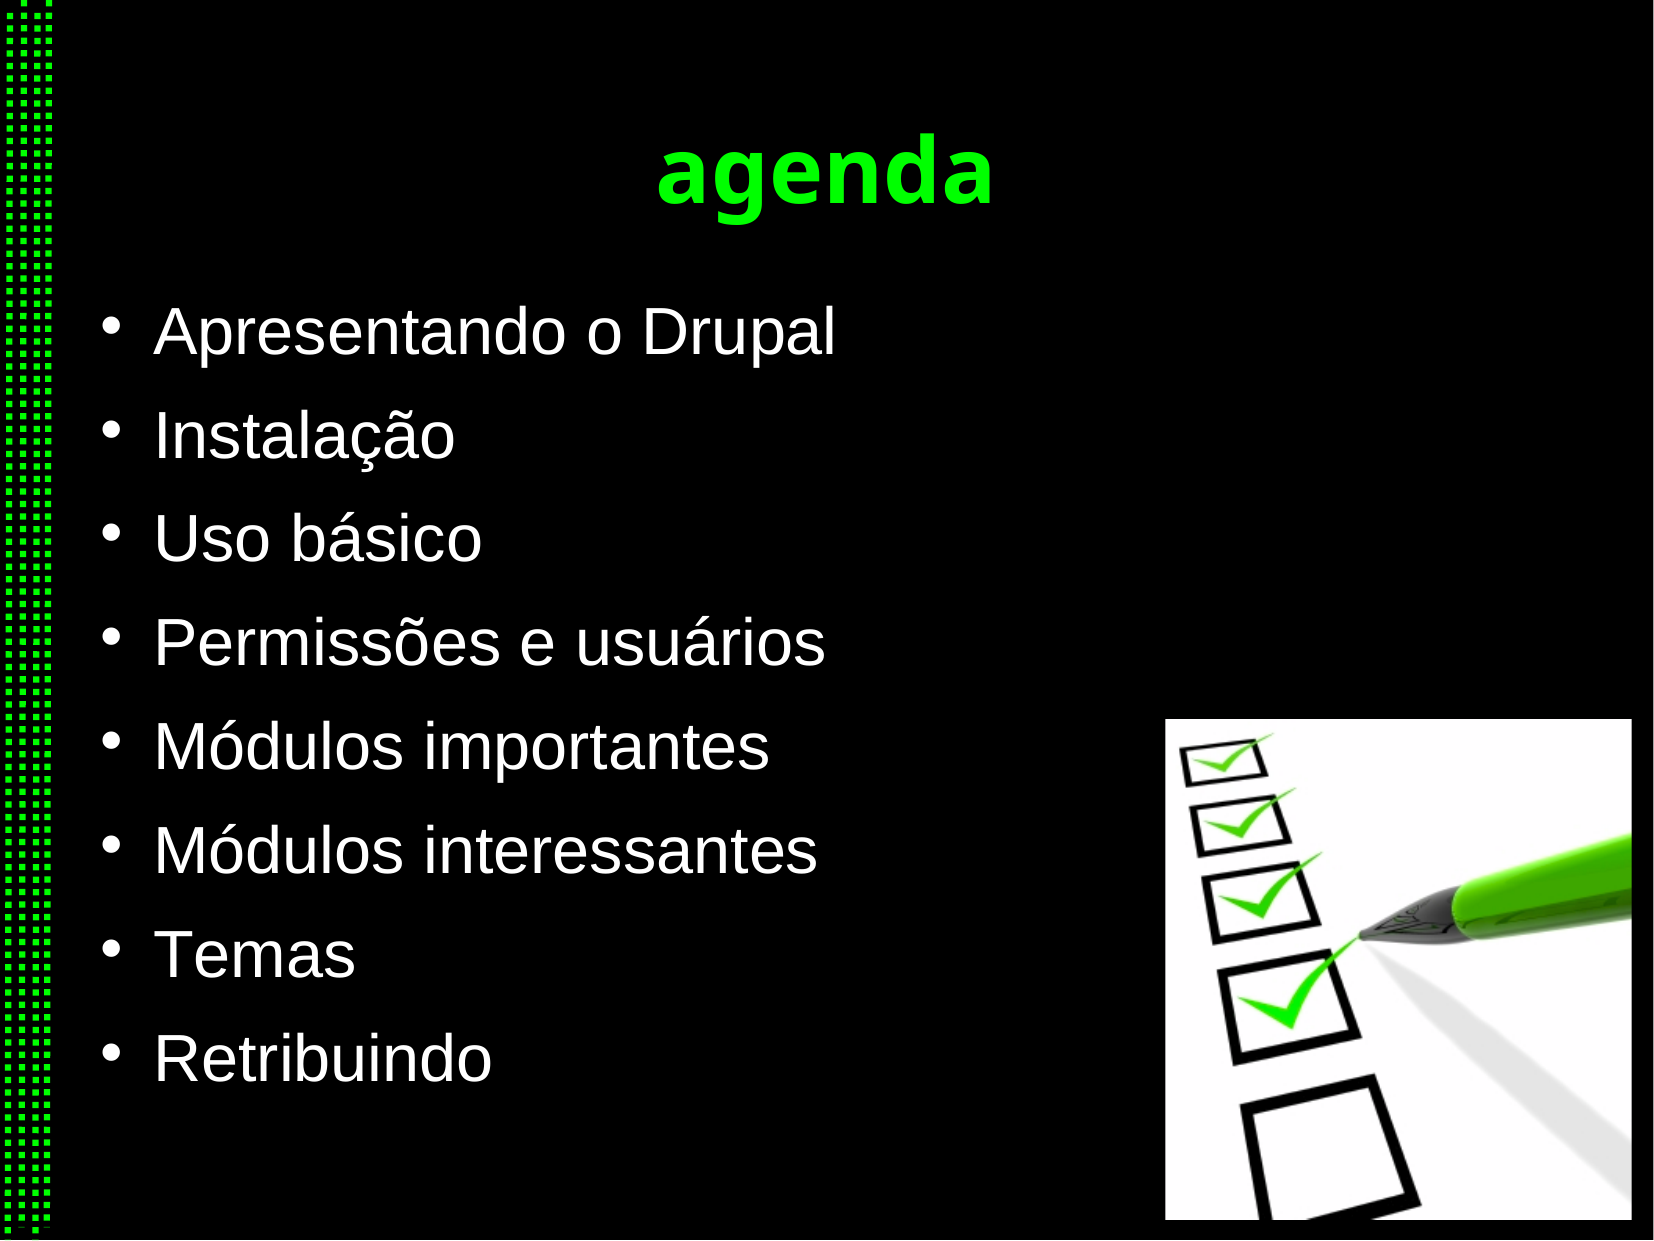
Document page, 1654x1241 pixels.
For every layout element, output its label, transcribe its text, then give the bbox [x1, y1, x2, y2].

list Apresentando o Drupal Instalação Uso básico Permissões e usuários Módulos importantes Módulos interessantes Temas Retribuindo [82, 290, 1571, 1109]
picture [1165, 719, 1632, 1220]
title agenda [82, 49, 1571, 257]
